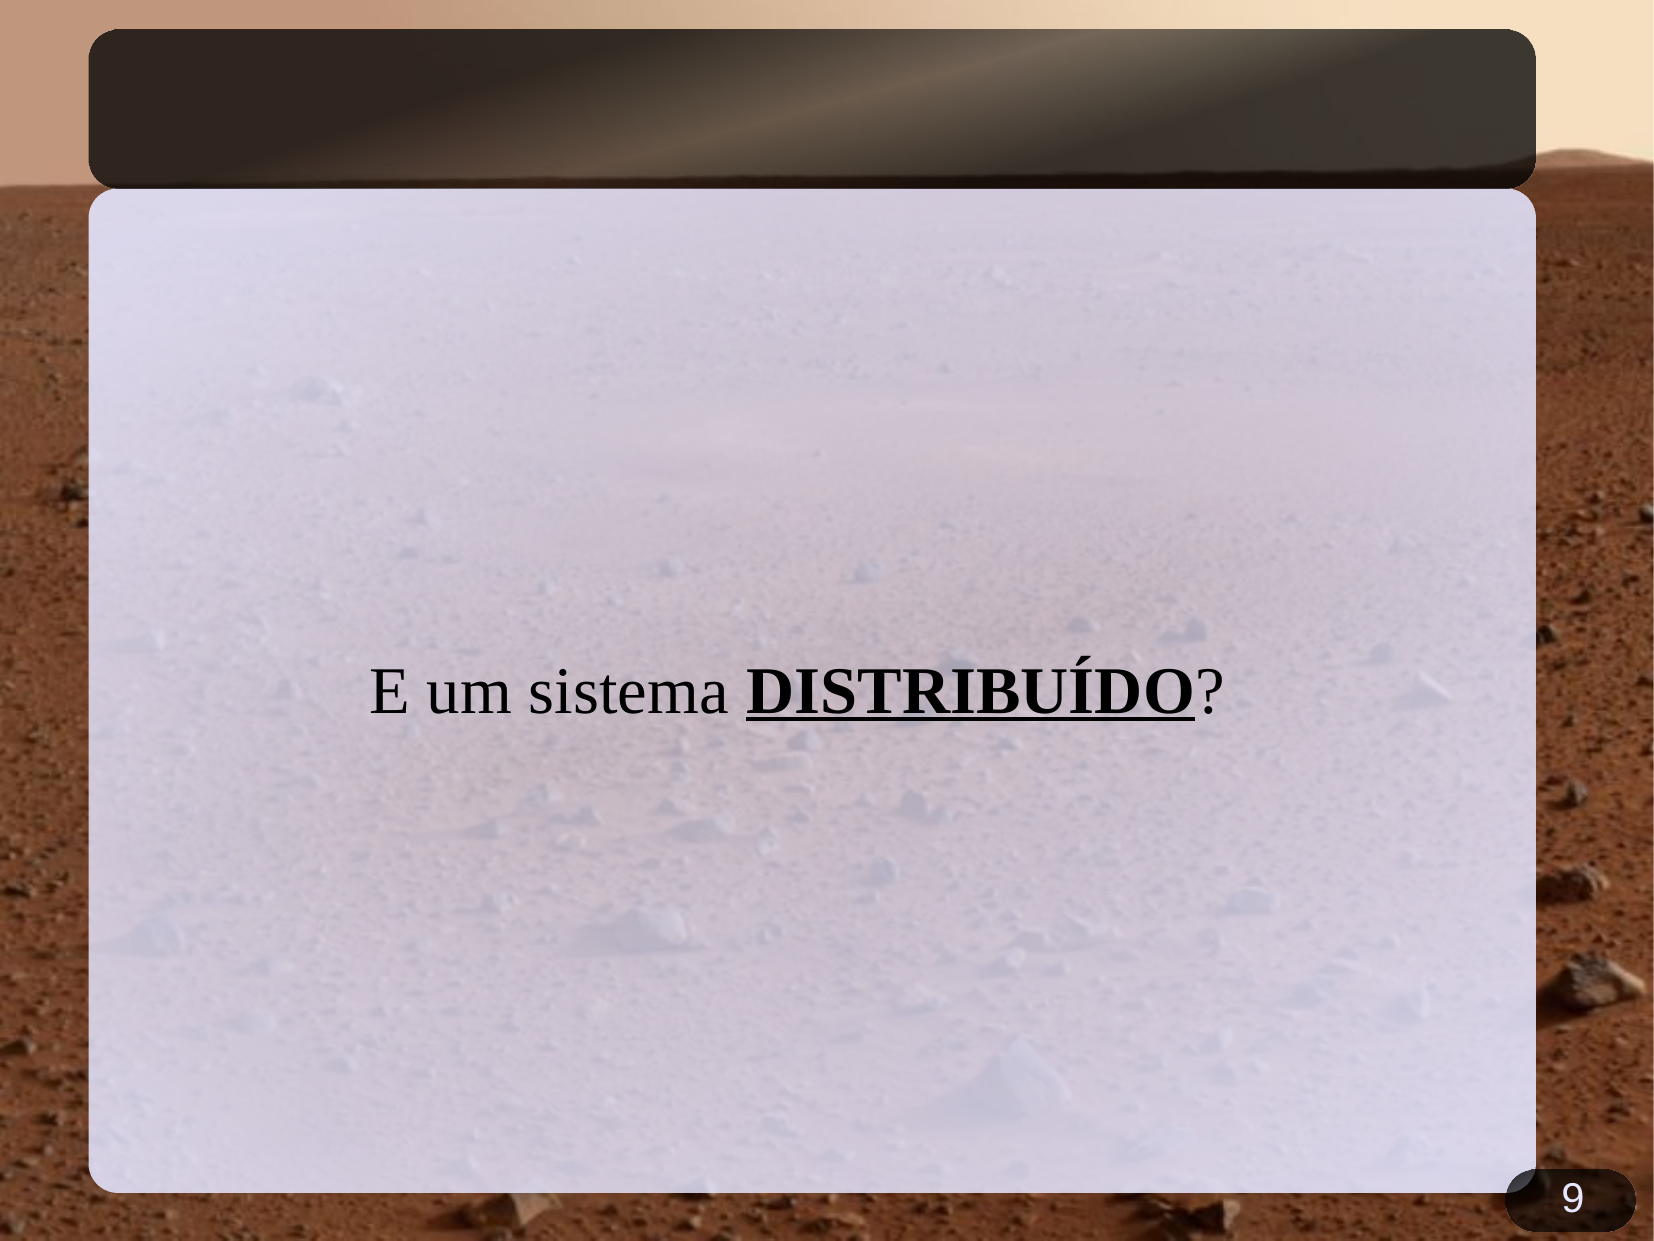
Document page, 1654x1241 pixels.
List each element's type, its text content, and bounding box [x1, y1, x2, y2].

subtitle E um sistema DISTRIBUÍDO? [118, 218, 1477, 1164]
picture [0, 0, 1654, 1241]
